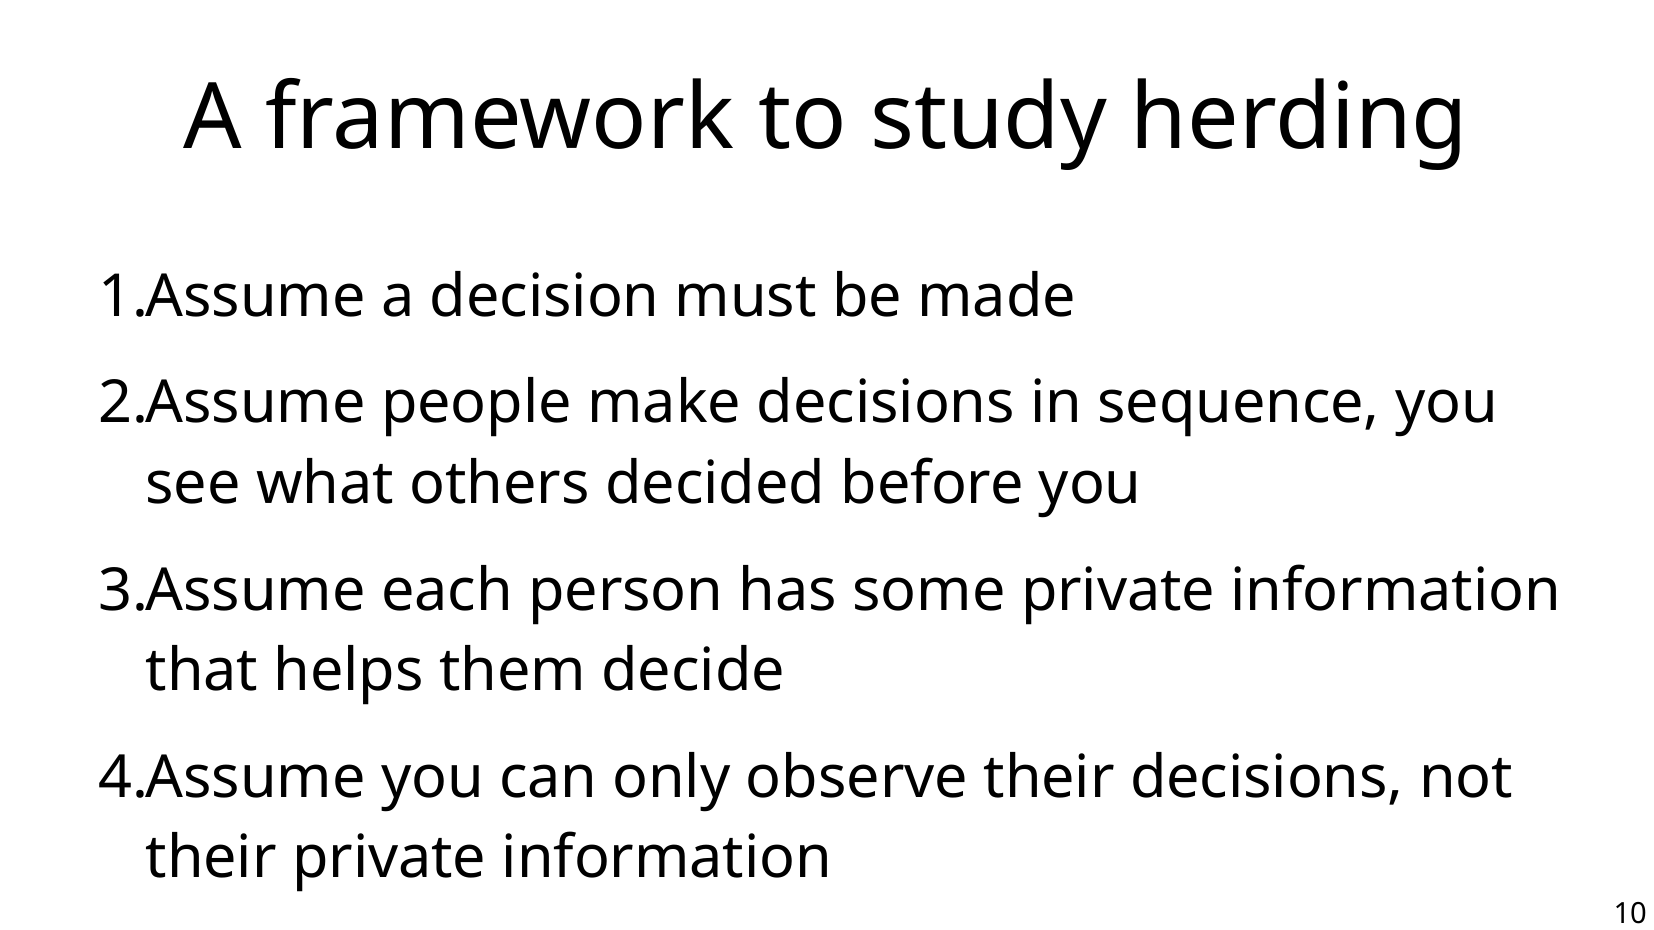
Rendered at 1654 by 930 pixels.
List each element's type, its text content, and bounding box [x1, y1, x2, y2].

list Assume a decision must be made Assume people make decisions in sequence, you see what others decided before you Assume each person has some private information that helps them decide Assume you can only observe their decisions, not their private information [82, 252, 1571, 901]
title A framework to study herding [82, 1, 1571, 225]
